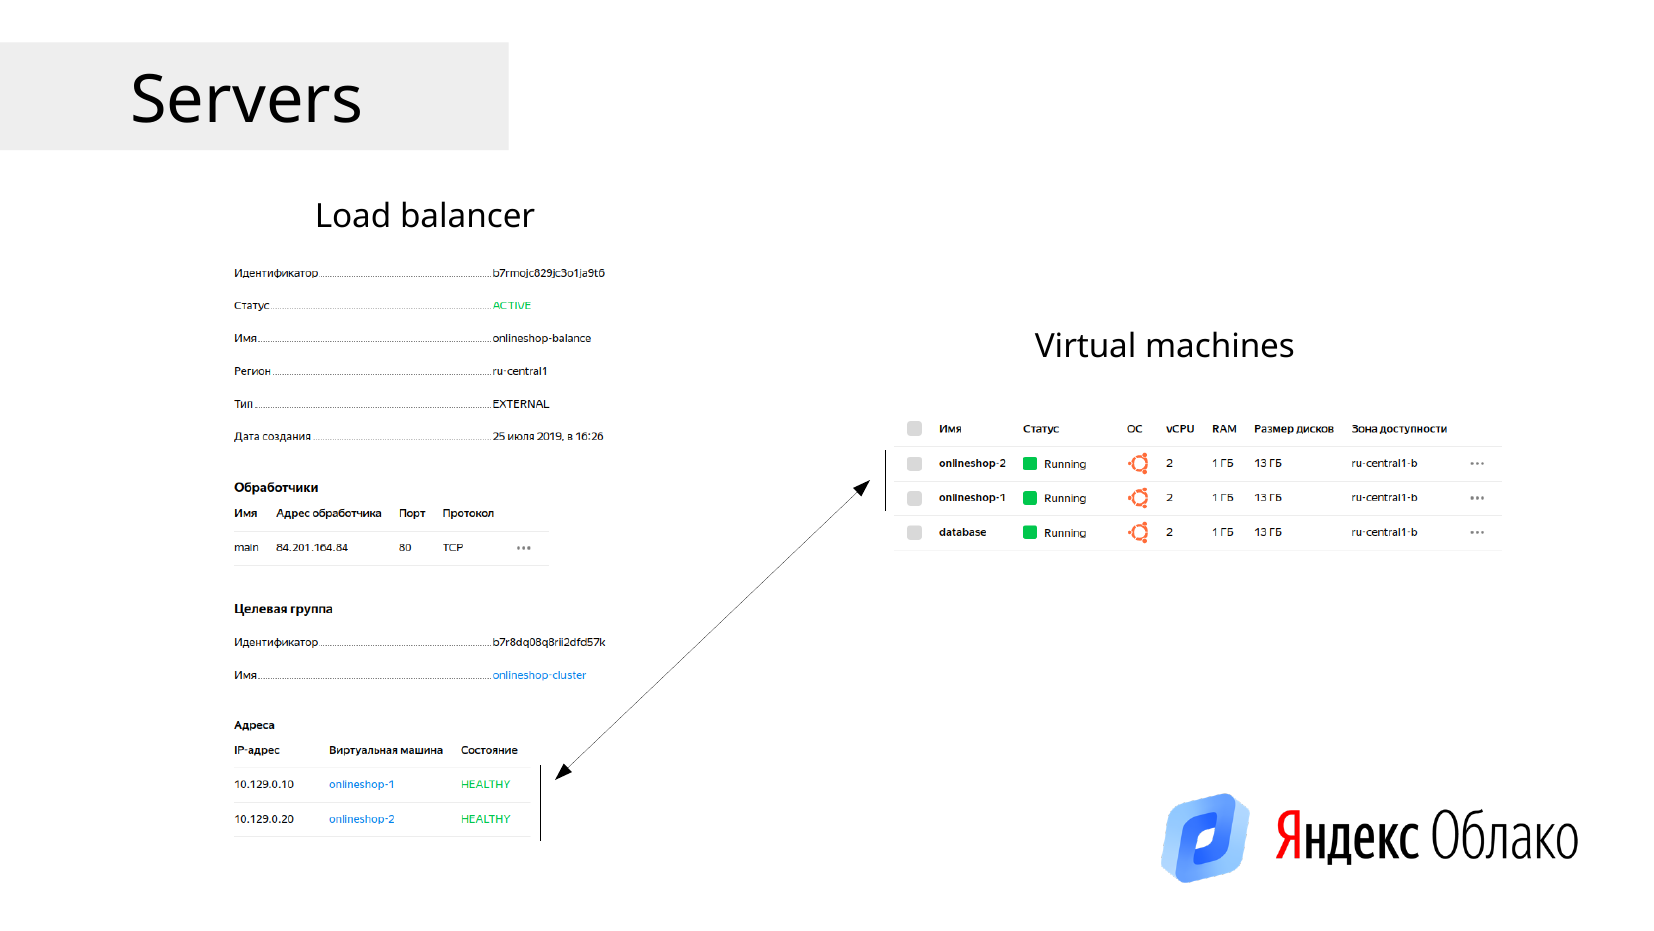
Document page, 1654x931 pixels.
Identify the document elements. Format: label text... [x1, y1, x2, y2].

title Servers [0, 42, 509, 151]
picture [225, 255, 646, 856]
picture [1110, 764, 1628, 913]
picture [885, 405, 1530, 570]
text_box Load balancer [300, 184, 570, 241]
text_box Virtual machines [1020, 315, 1337, 371]
